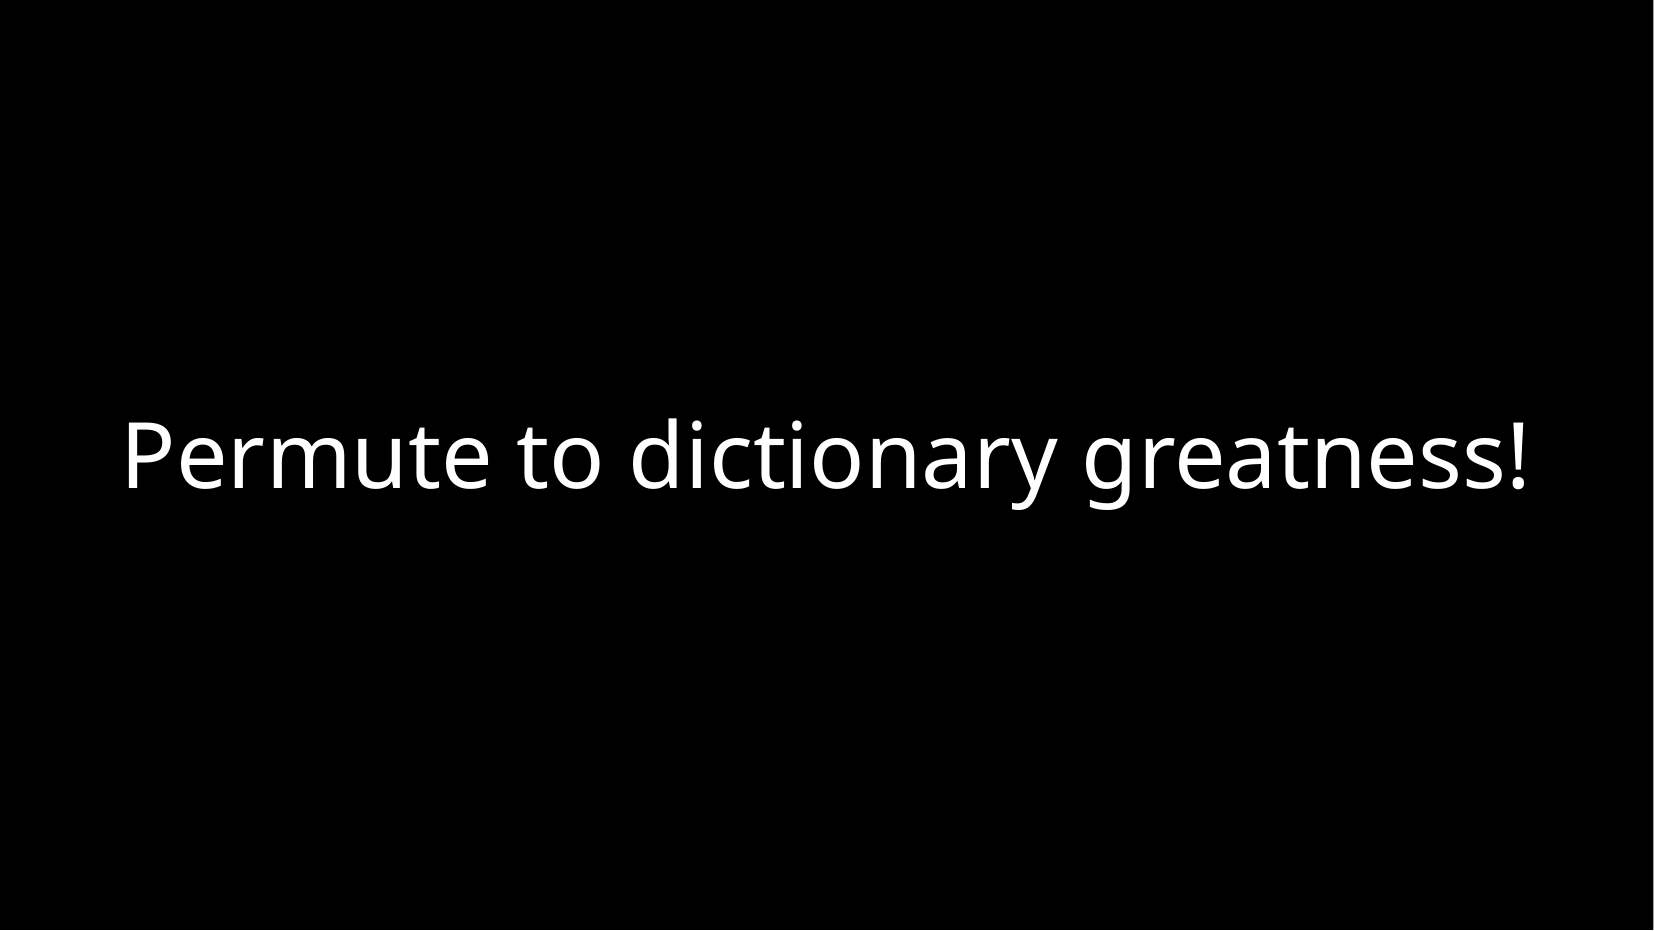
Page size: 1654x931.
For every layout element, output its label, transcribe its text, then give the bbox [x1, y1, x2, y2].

title Permute to dictionary greatness! [82, 375, 1571, 531]
